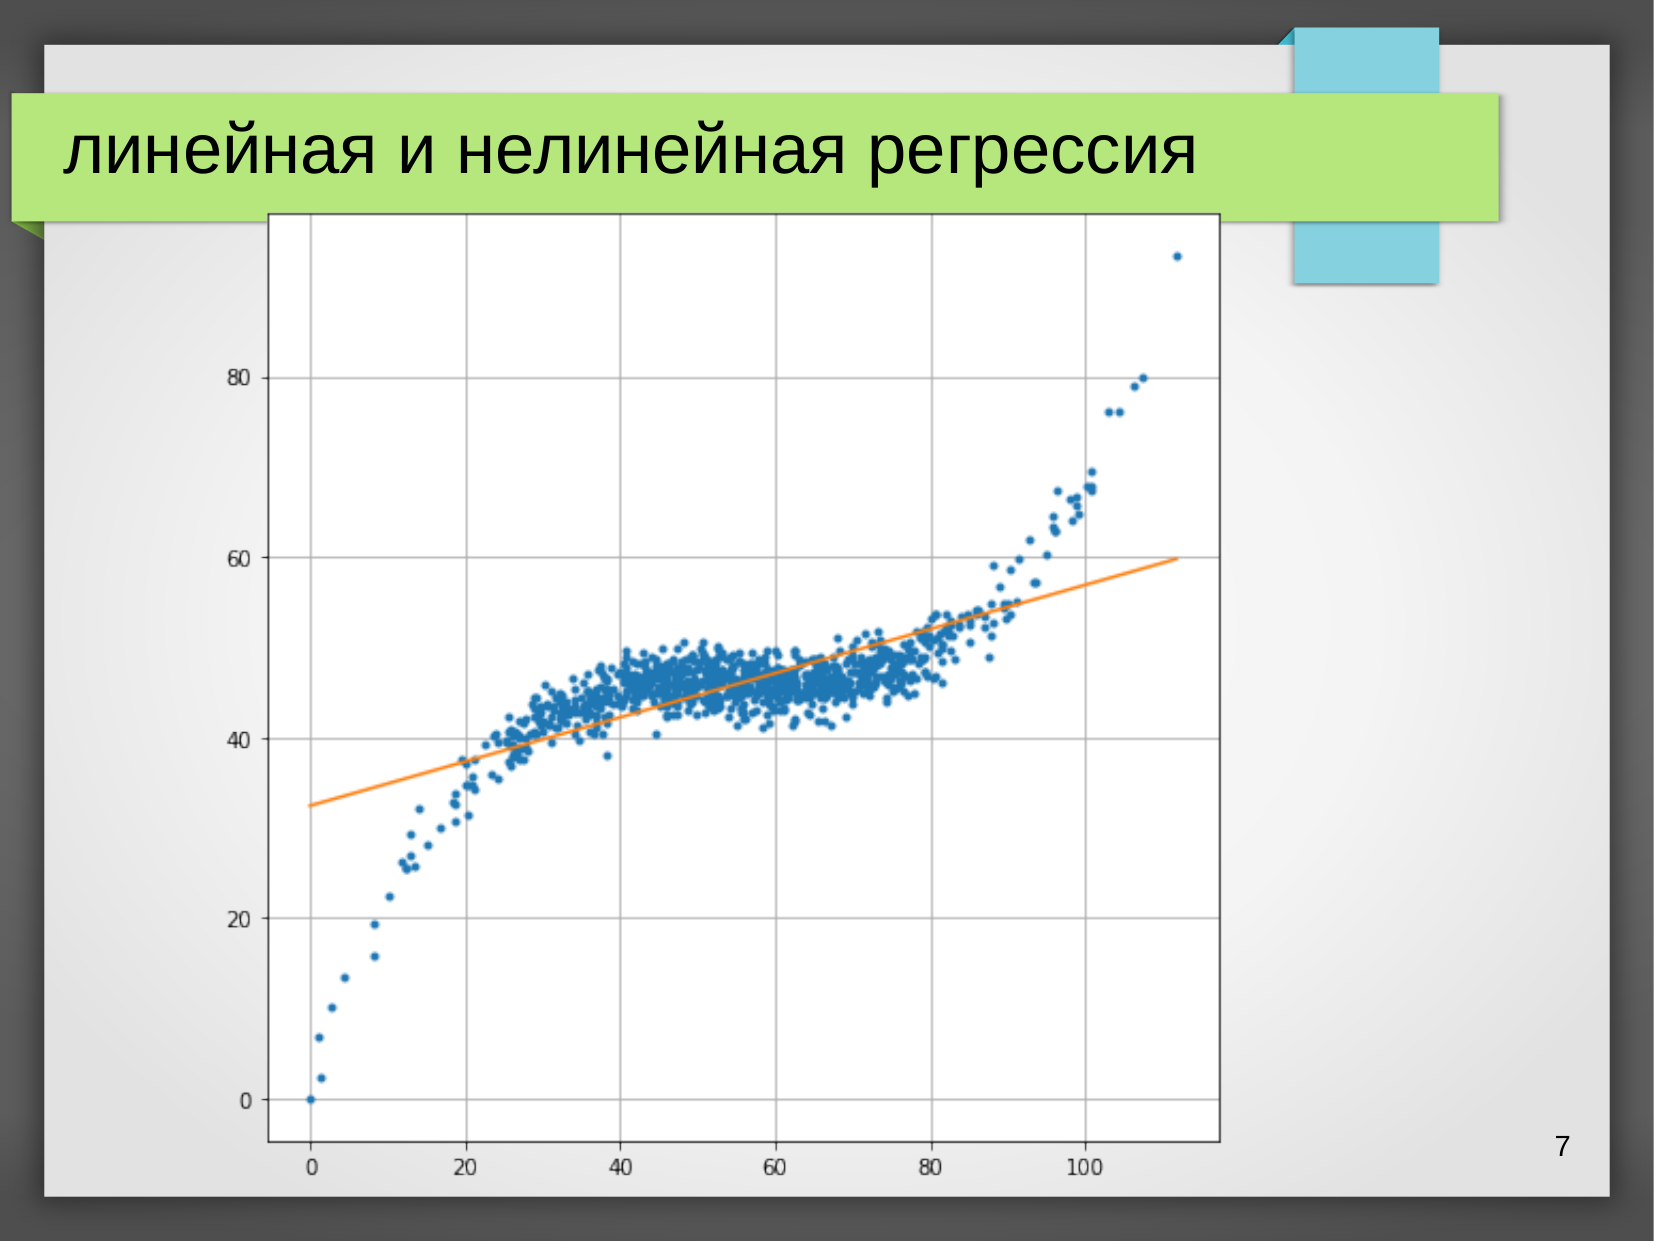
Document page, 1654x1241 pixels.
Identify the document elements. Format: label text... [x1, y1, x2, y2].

picture [0, 0, 1654, 1241]
title линейная и нелинейная регрессия [63, 106, 1469, 193]
